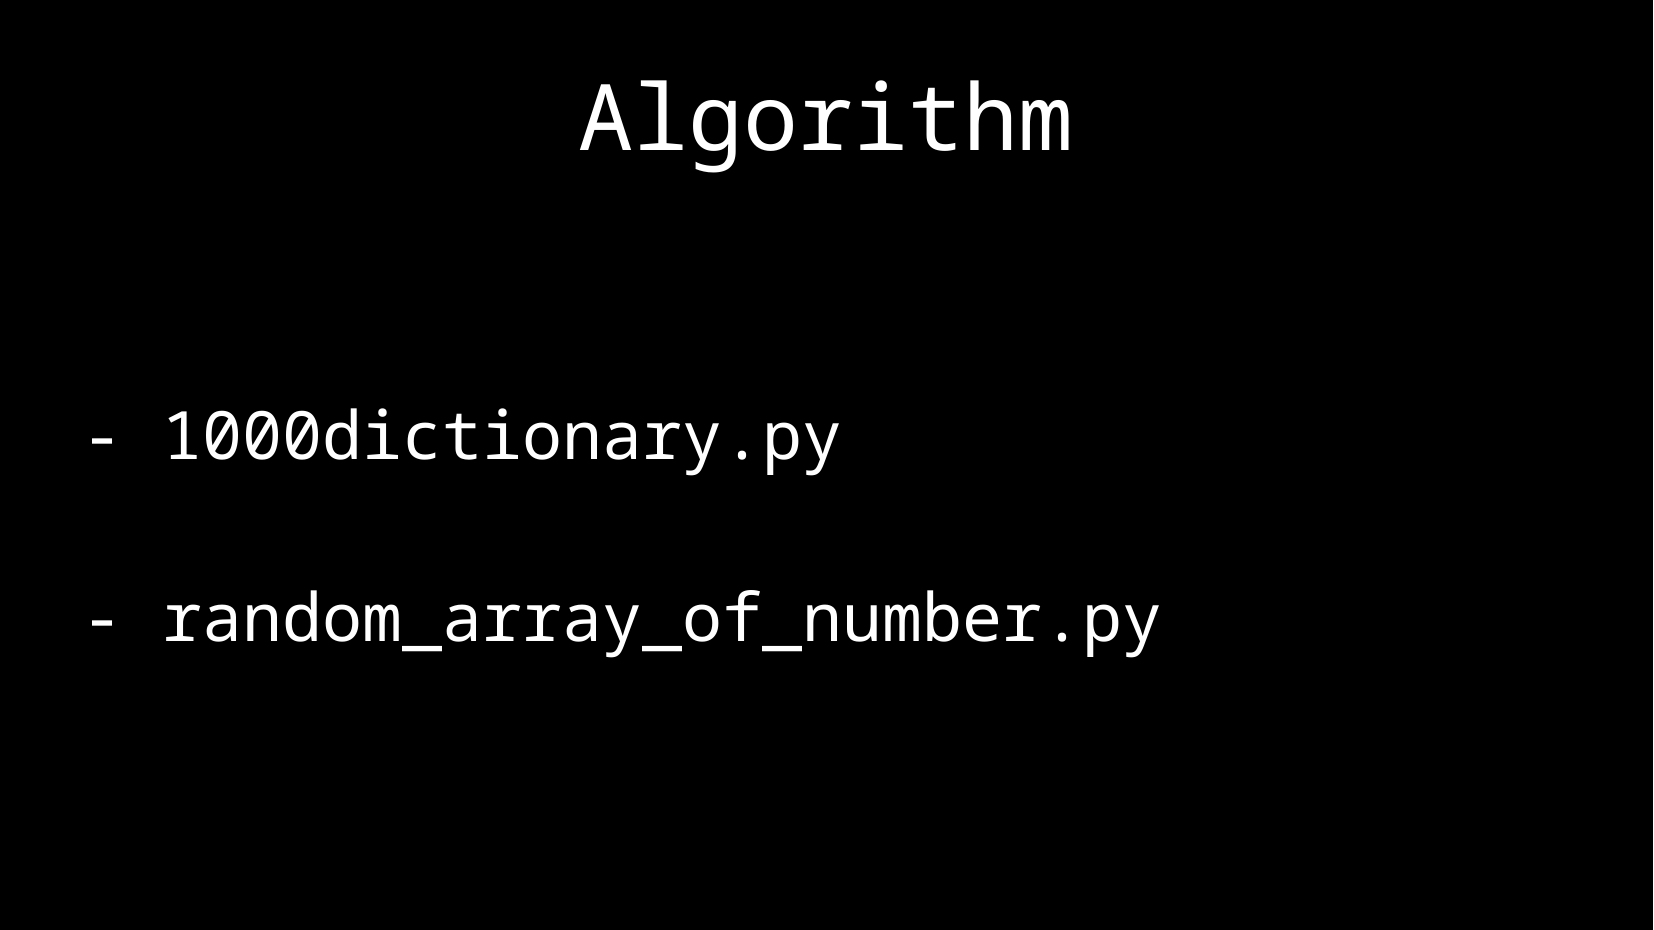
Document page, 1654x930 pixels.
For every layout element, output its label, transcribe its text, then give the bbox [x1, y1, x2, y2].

subtitle - 1000dictionary.py - random_array_of_number.py [82, 217, 1571, 757]
title Algorithm [82, 37, 1571, 193]
